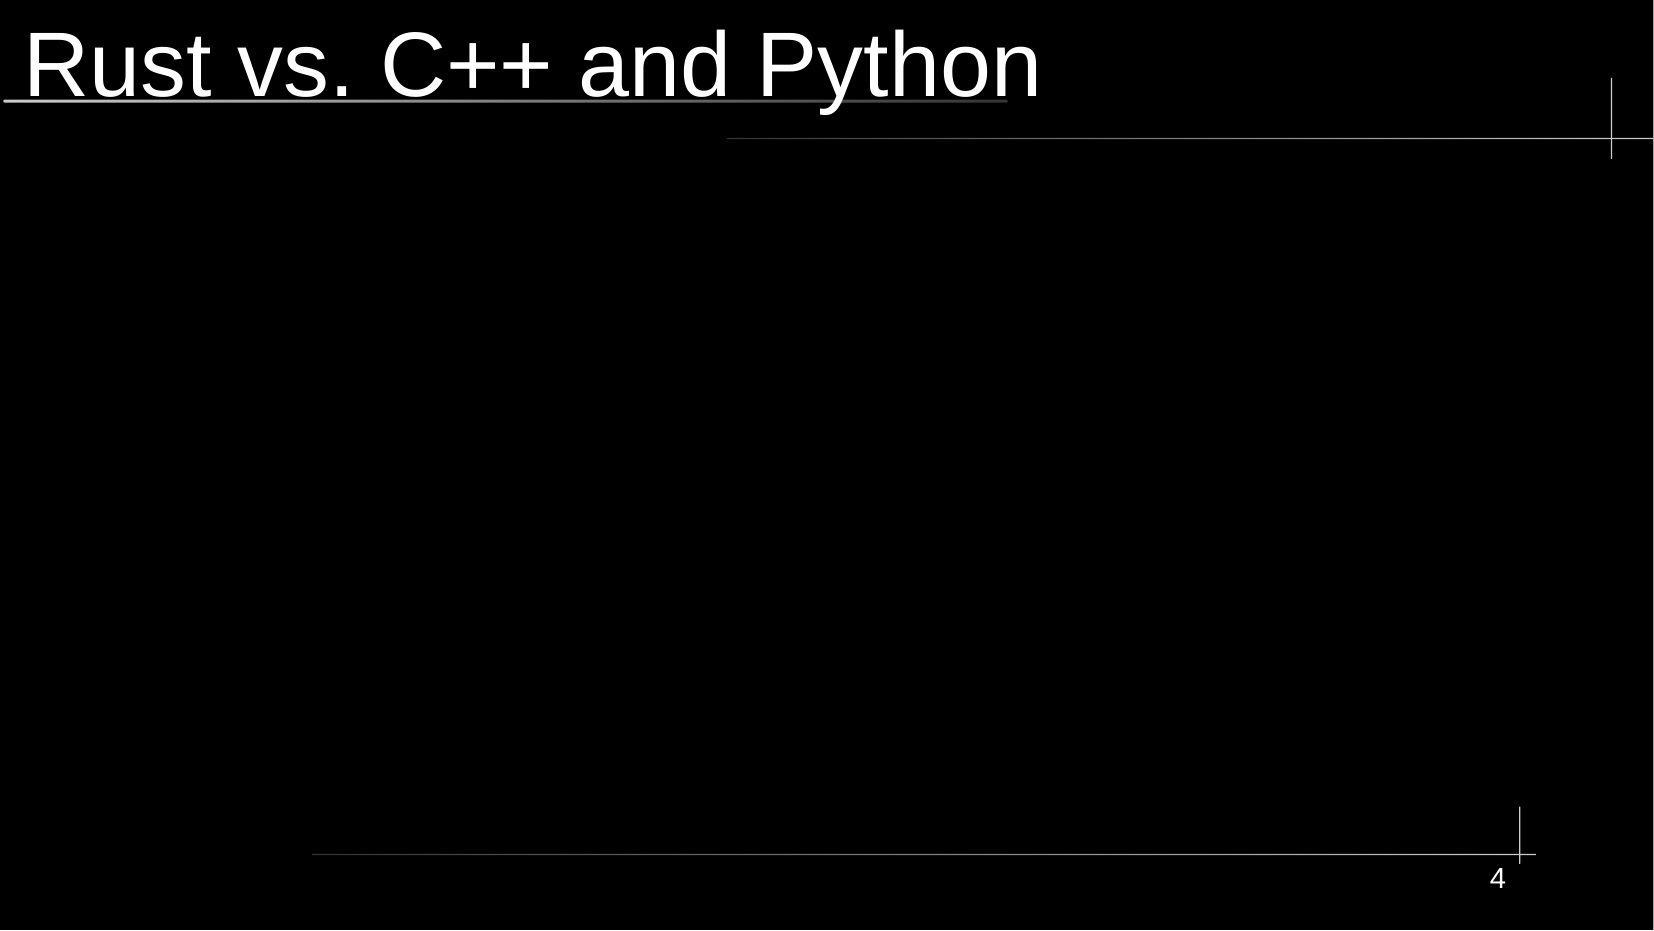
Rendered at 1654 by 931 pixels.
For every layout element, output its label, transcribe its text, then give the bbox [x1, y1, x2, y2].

title Rust vs. C++ and Python [23, 11, 1589, 119]
